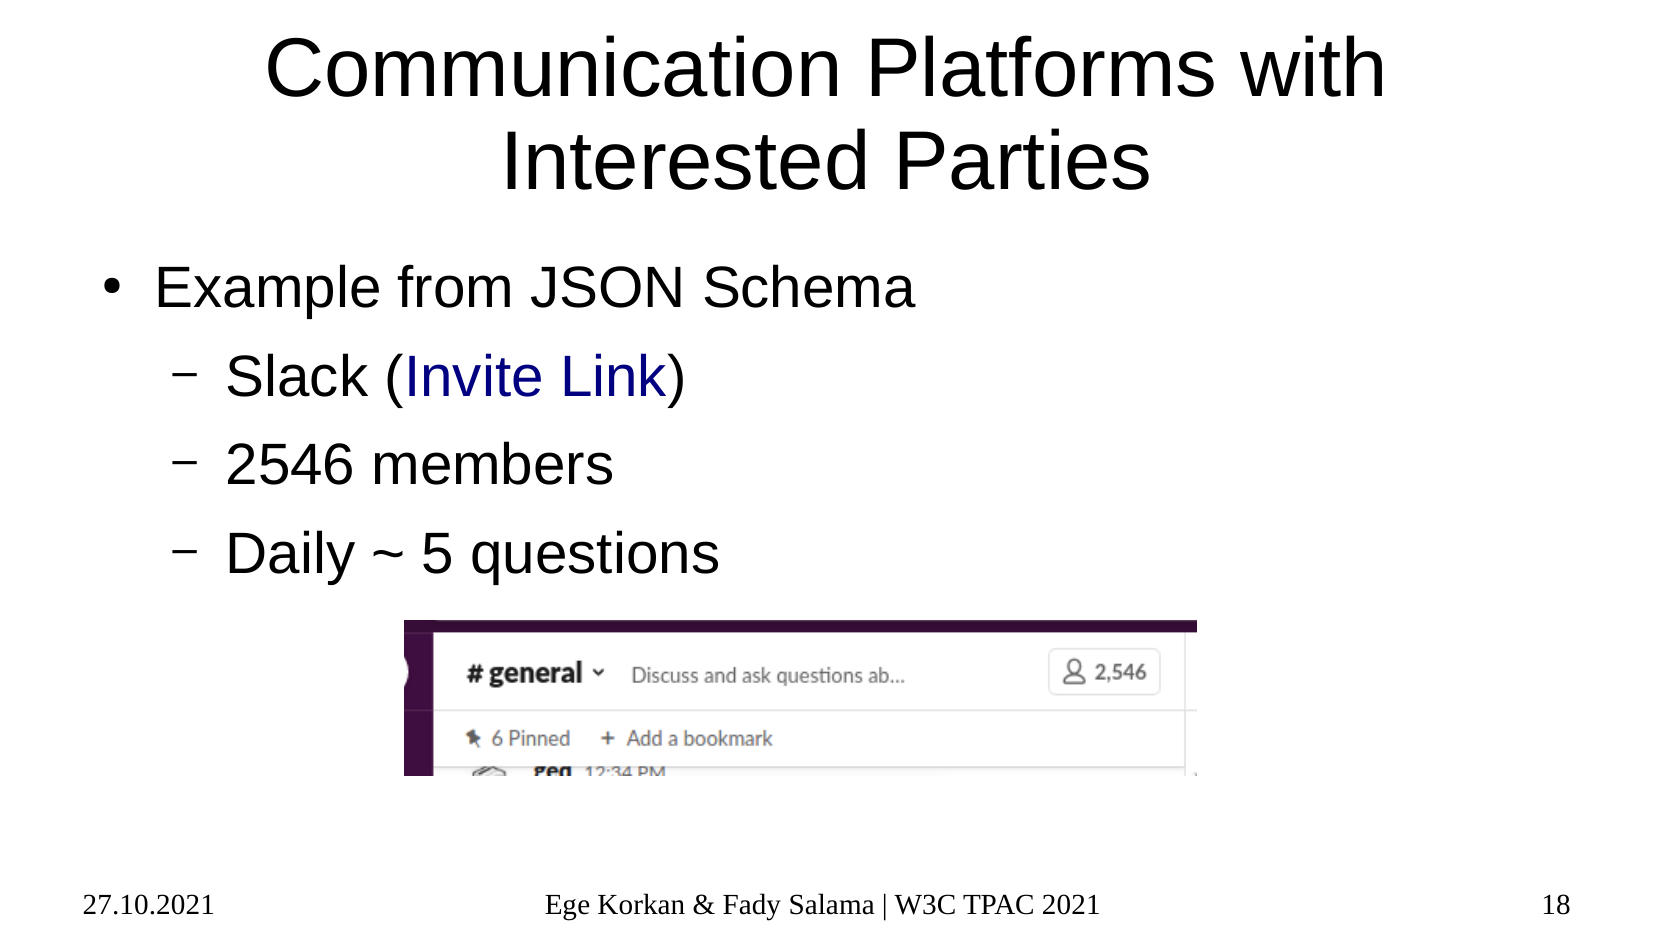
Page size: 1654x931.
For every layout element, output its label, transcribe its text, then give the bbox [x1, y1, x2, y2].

title Communication Platforms with Interested Parties [82, 21, 1571, 208]
picture [404, 620, 1197, 776]
list Example from JSON Schema Slack (Invite Link) 2546 members Daily ~ 5 questions [83, 254, 1573, 623]
